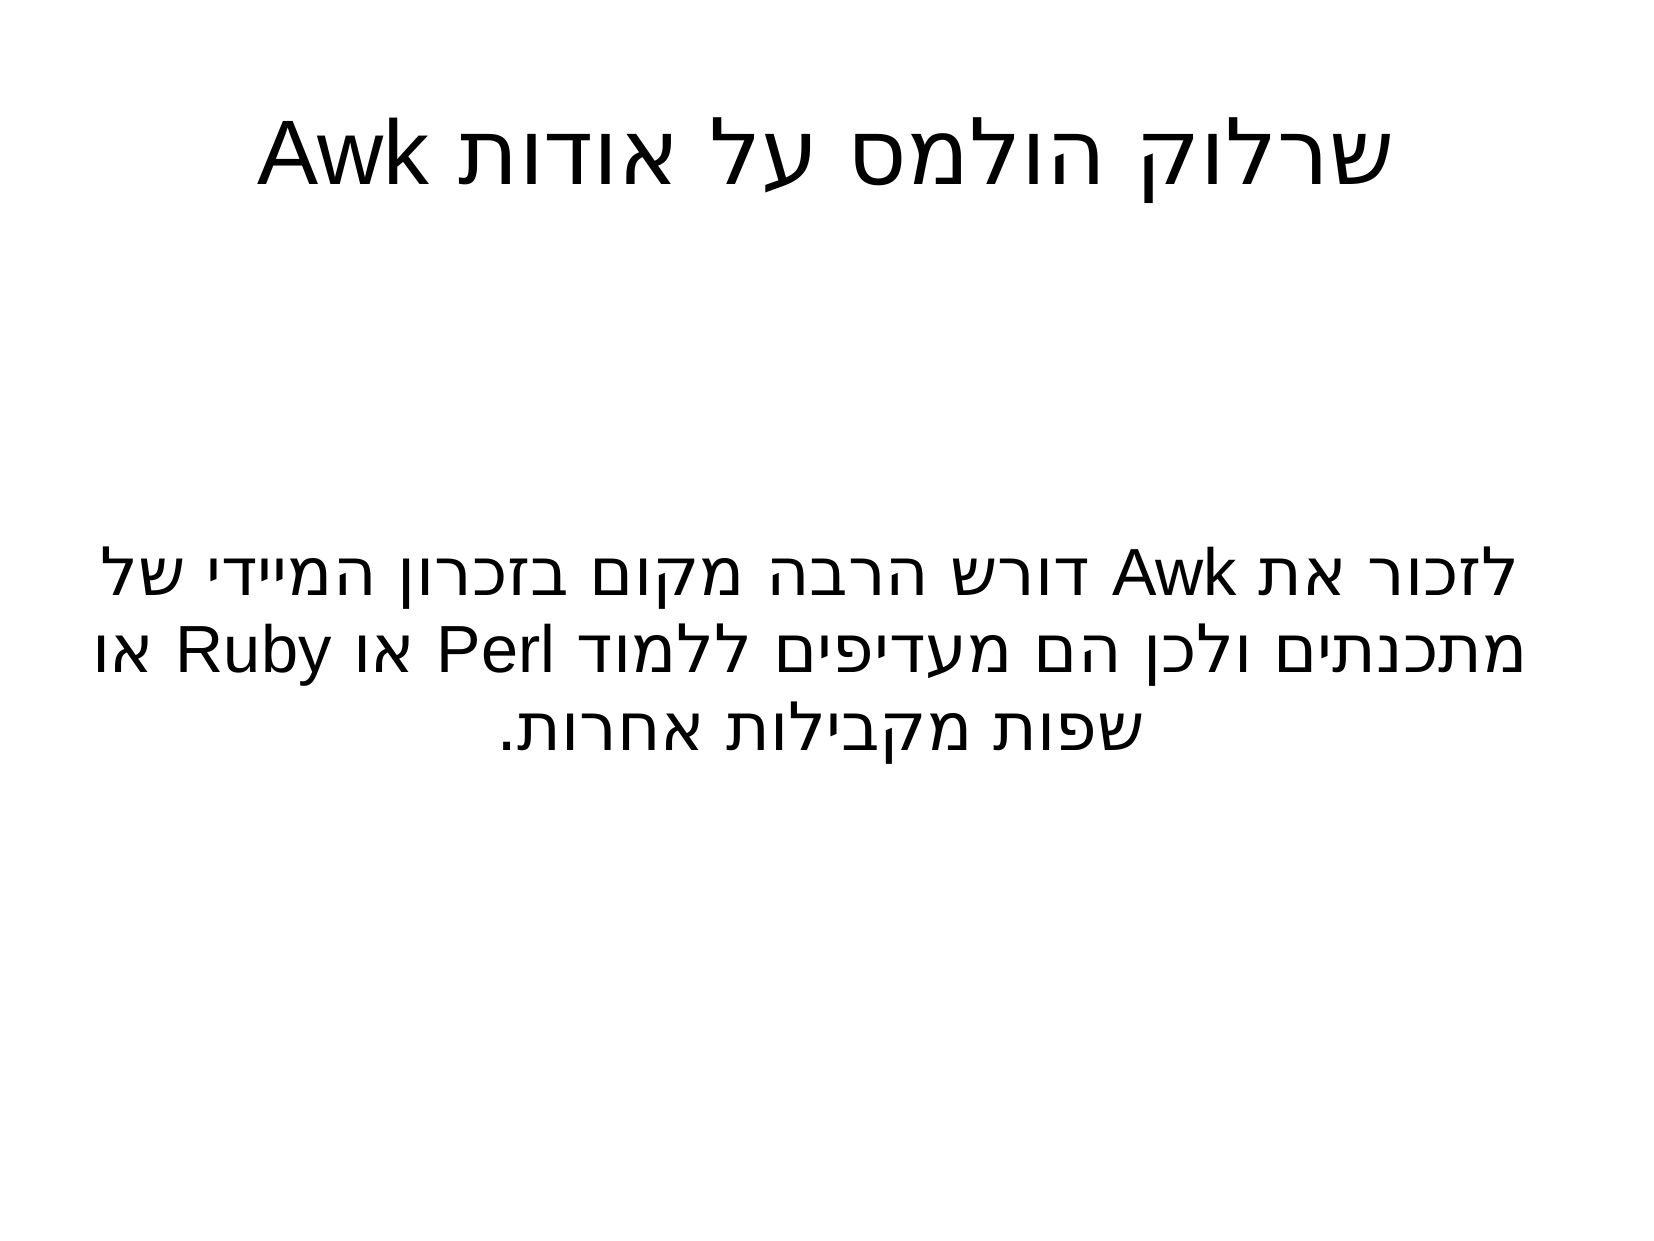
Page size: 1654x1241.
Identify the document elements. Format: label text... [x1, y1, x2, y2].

subtitle לזכור את Awk דורש הרבה מקום בזכרון המיידי של מתכנתים ולכן הם מעדיפים ללמוד Perl או Ruby או שפות מקבילות אחרות. [82, 290, 1538, 1010]
title שרלוק הולמס על אודות Awk [82, 49, 1571, 257]
